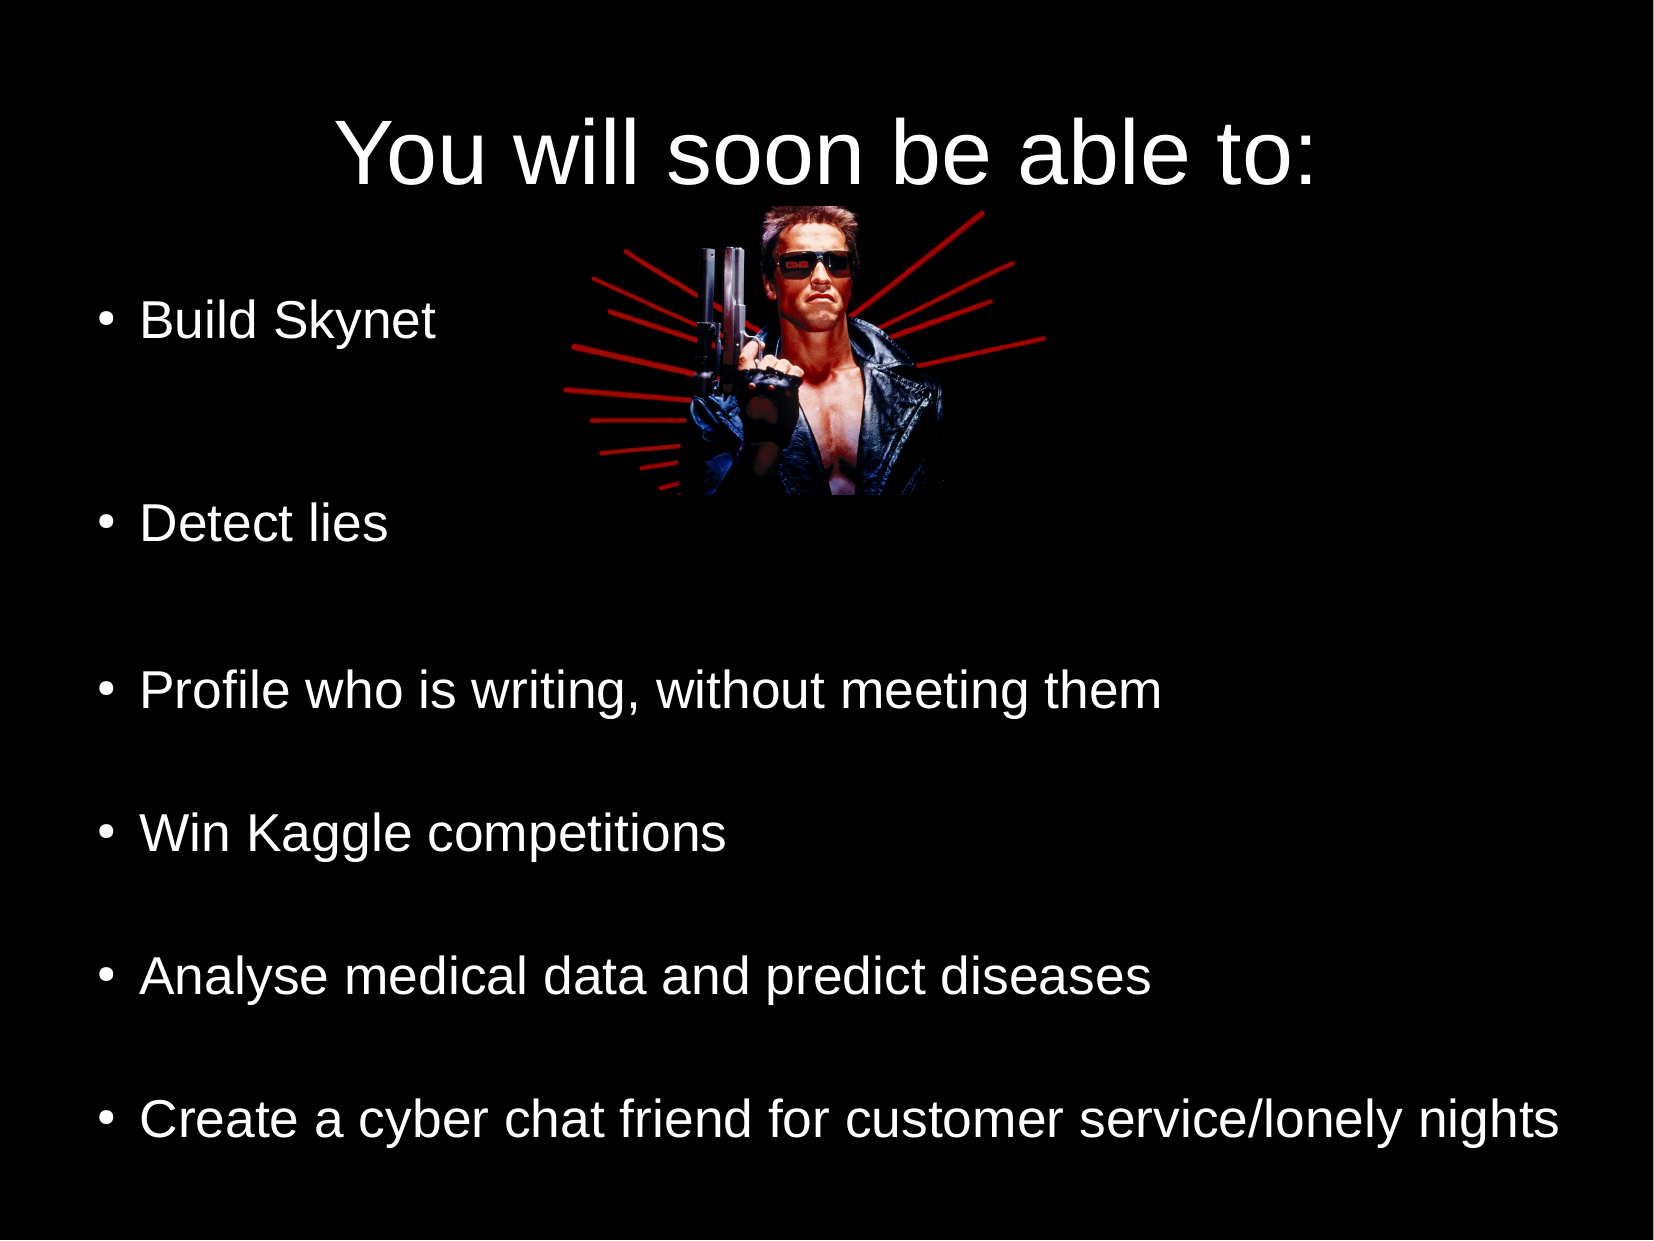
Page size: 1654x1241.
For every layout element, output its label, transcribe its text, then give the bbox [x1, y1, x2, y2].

title You will soon be able to: [82, 49, 1571, 257]
picture [555, 206, 1069, 496]
list Build Skynet Detect lies Profile who is writing, without meeting them Win Kaggle competitions Analyse medical data and predict diseases Create a cyber chat friend for customer service/lonely nights [82, 290, 1571, 1186]
